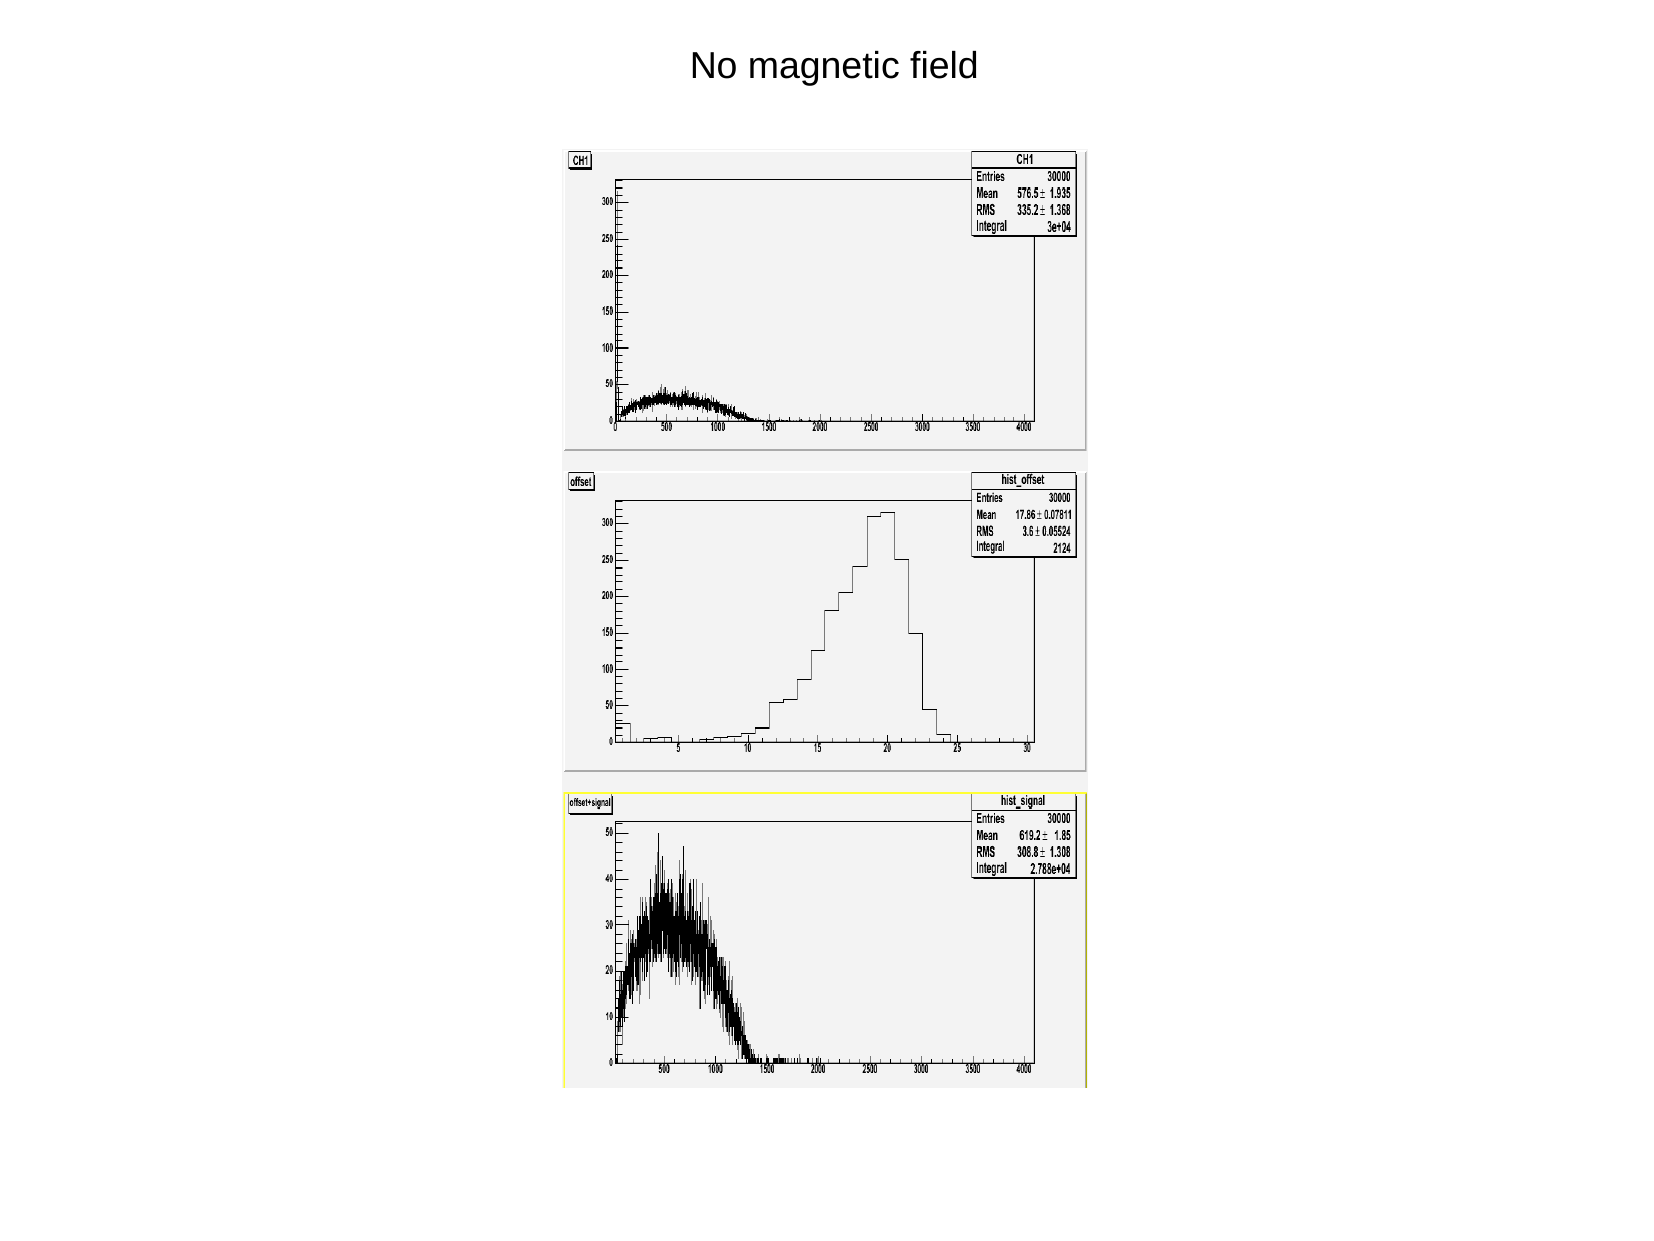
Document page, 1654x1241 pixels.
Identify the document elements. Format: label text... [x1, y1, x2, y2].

picture [562, 149, 1088, 1088]
text_box No magnetic field [675, 37, 1126, 95]
